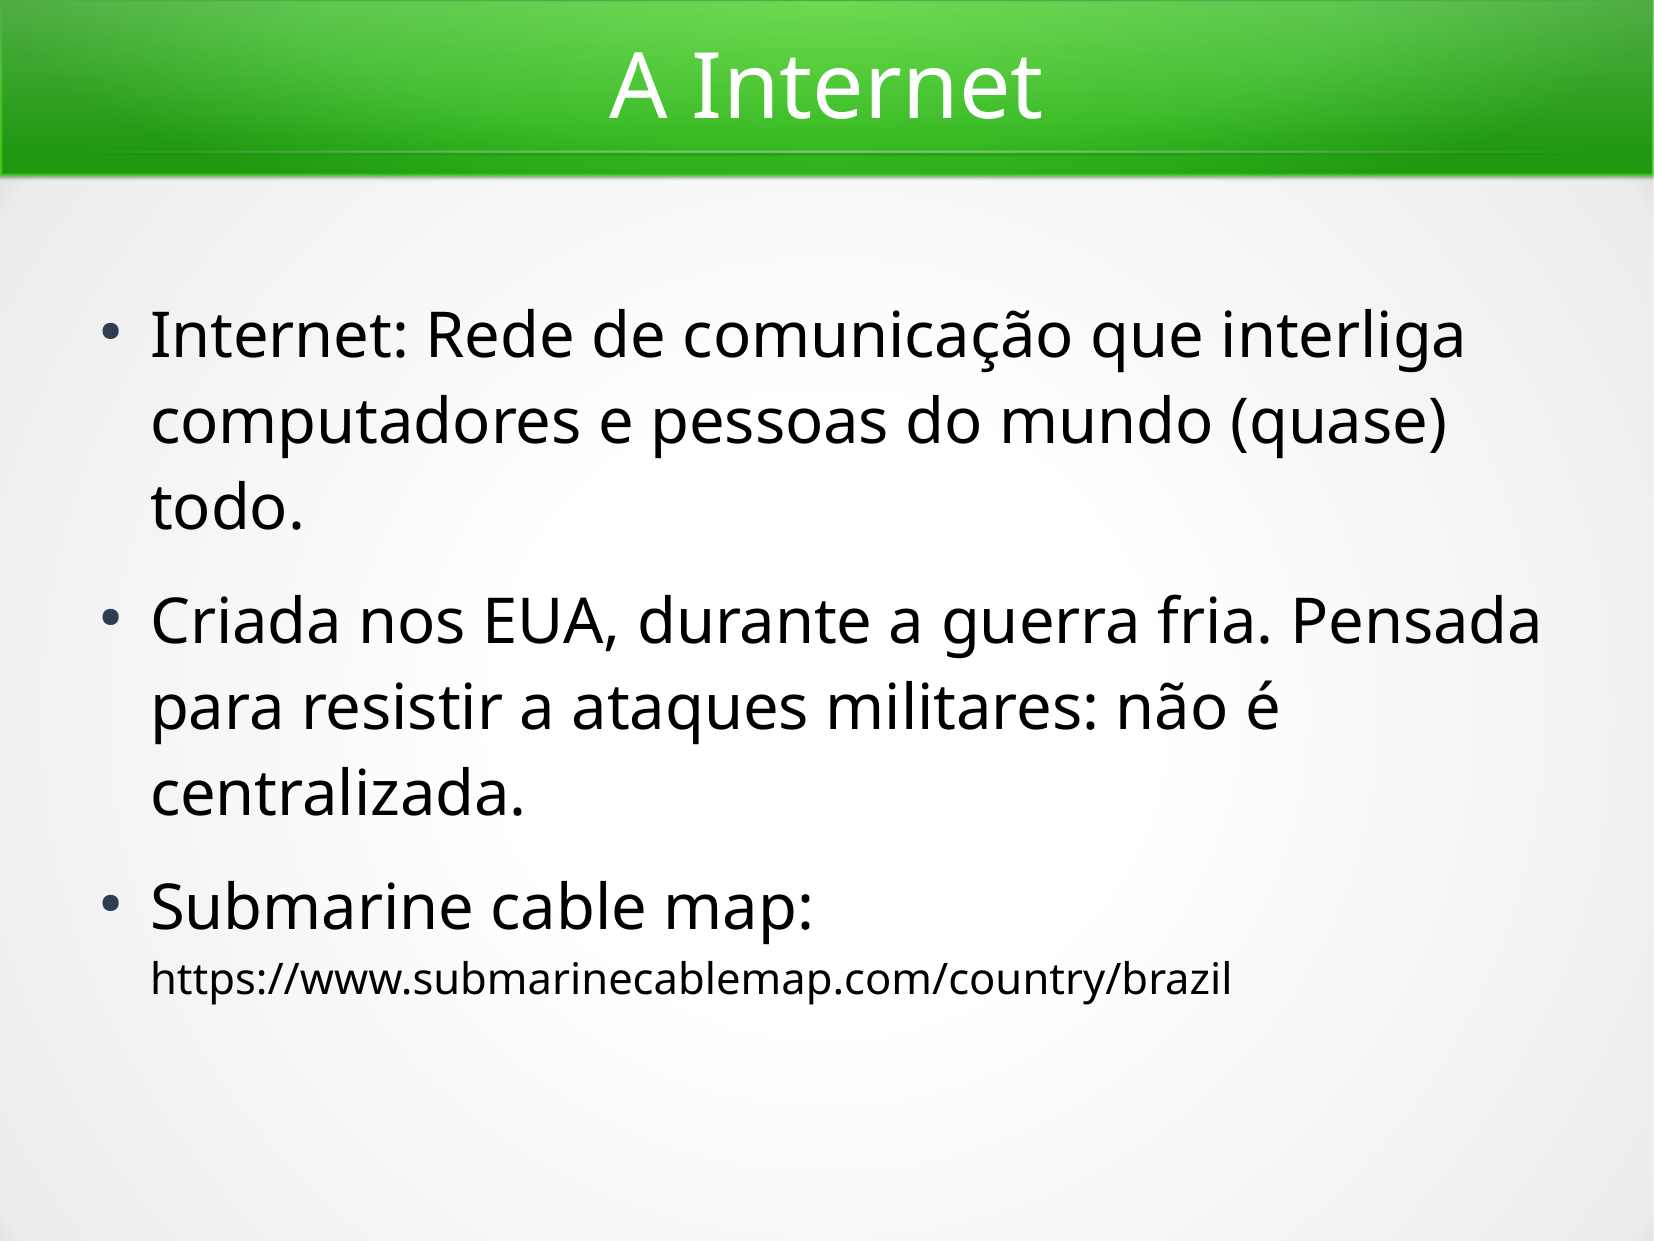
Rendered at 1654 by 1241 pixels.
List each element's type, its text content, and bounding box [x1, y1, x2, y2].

title A Internet [82, 11, 1571, 154]
list Internet: Rede de comunicação que interliga computadores e pessoas do mundo (quase) todo. Criada nos EUA, durante a guerra fria. Pensada para resistir a ataques militares: não é centralizada. Submarine cable map: https://www.submarinecablemap.com/country/brazil [82, 290, 1571, 1010]
picture [0, 0, 1654, 1241]
